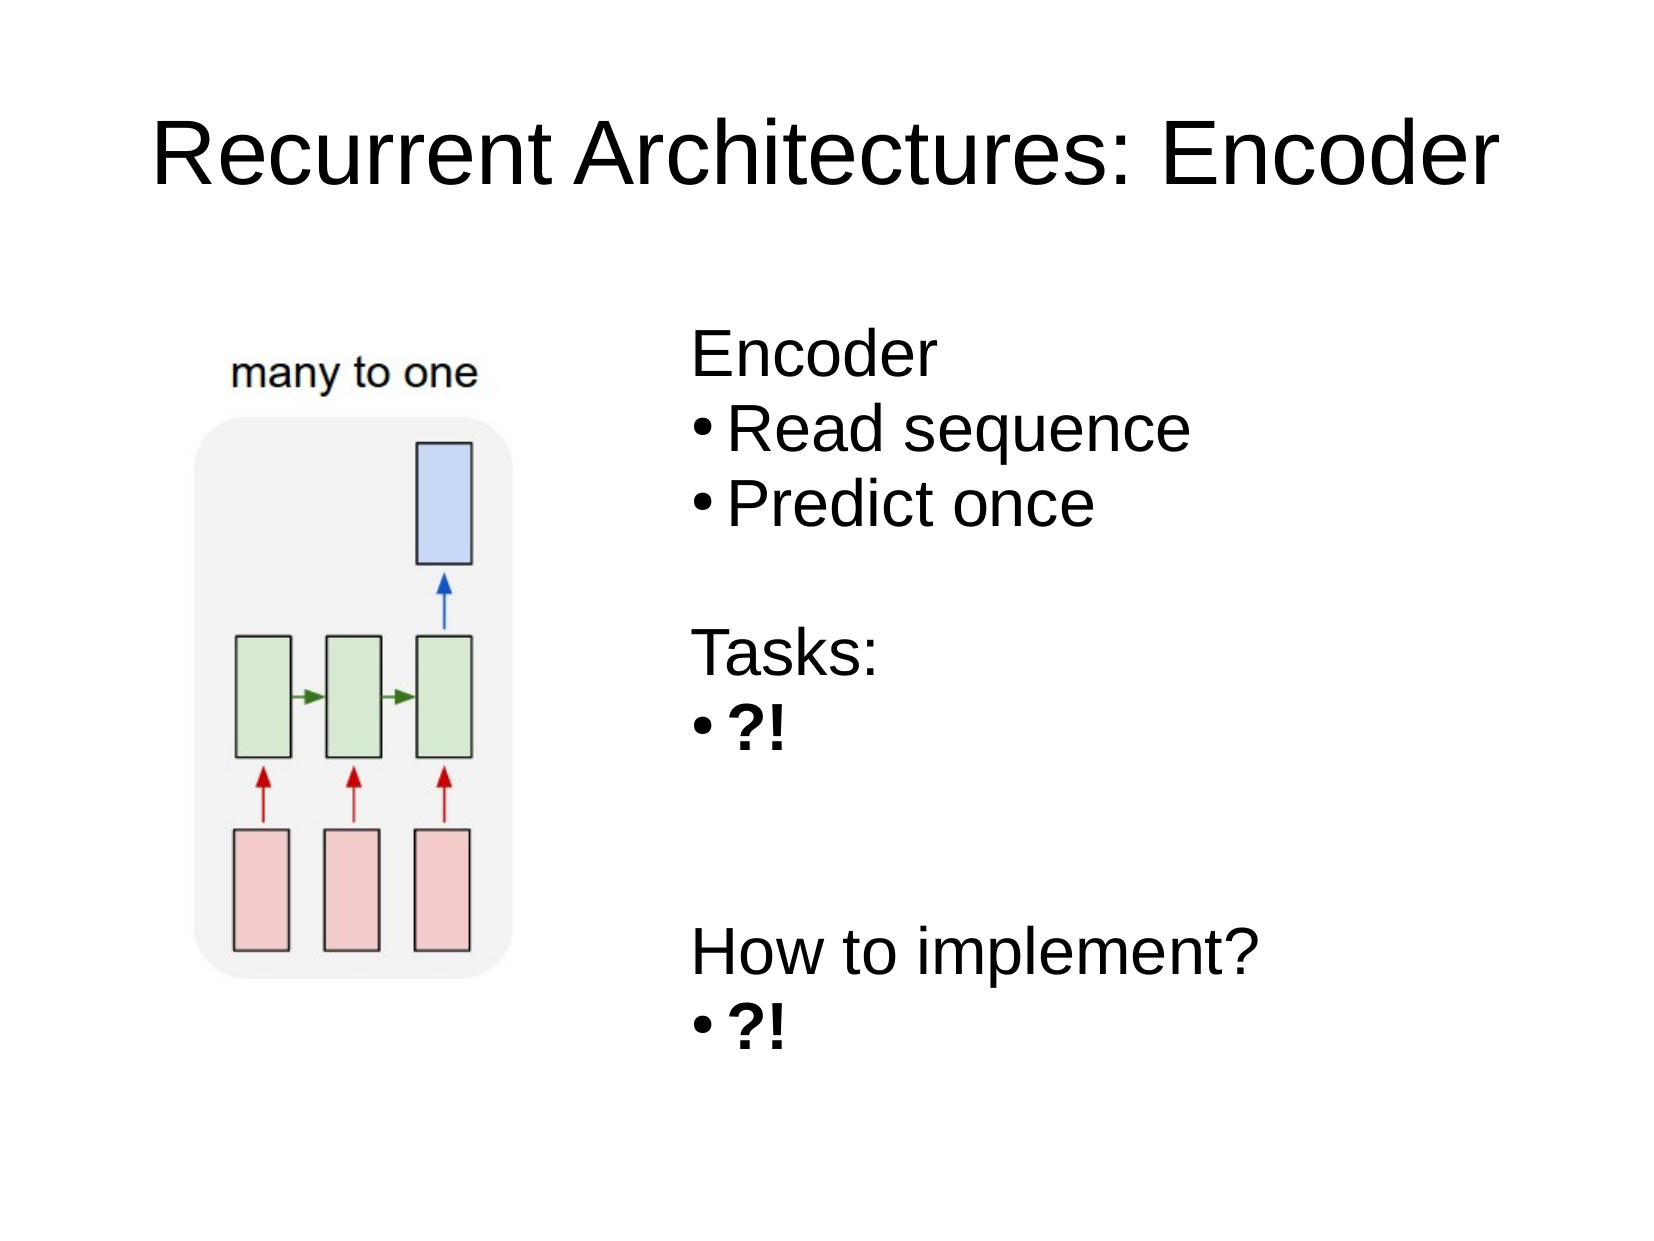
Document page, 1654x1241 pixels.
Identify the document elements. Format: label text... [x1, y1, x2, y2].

subtitle Encoder Read sequence Predict once Tasks: ?! How to implement? ?! [655, 315, 1554, 1064]
picture [177, 353, 549, 993]
title Recurrent Architectures: Encoder [82, 49, 1571, 257]
